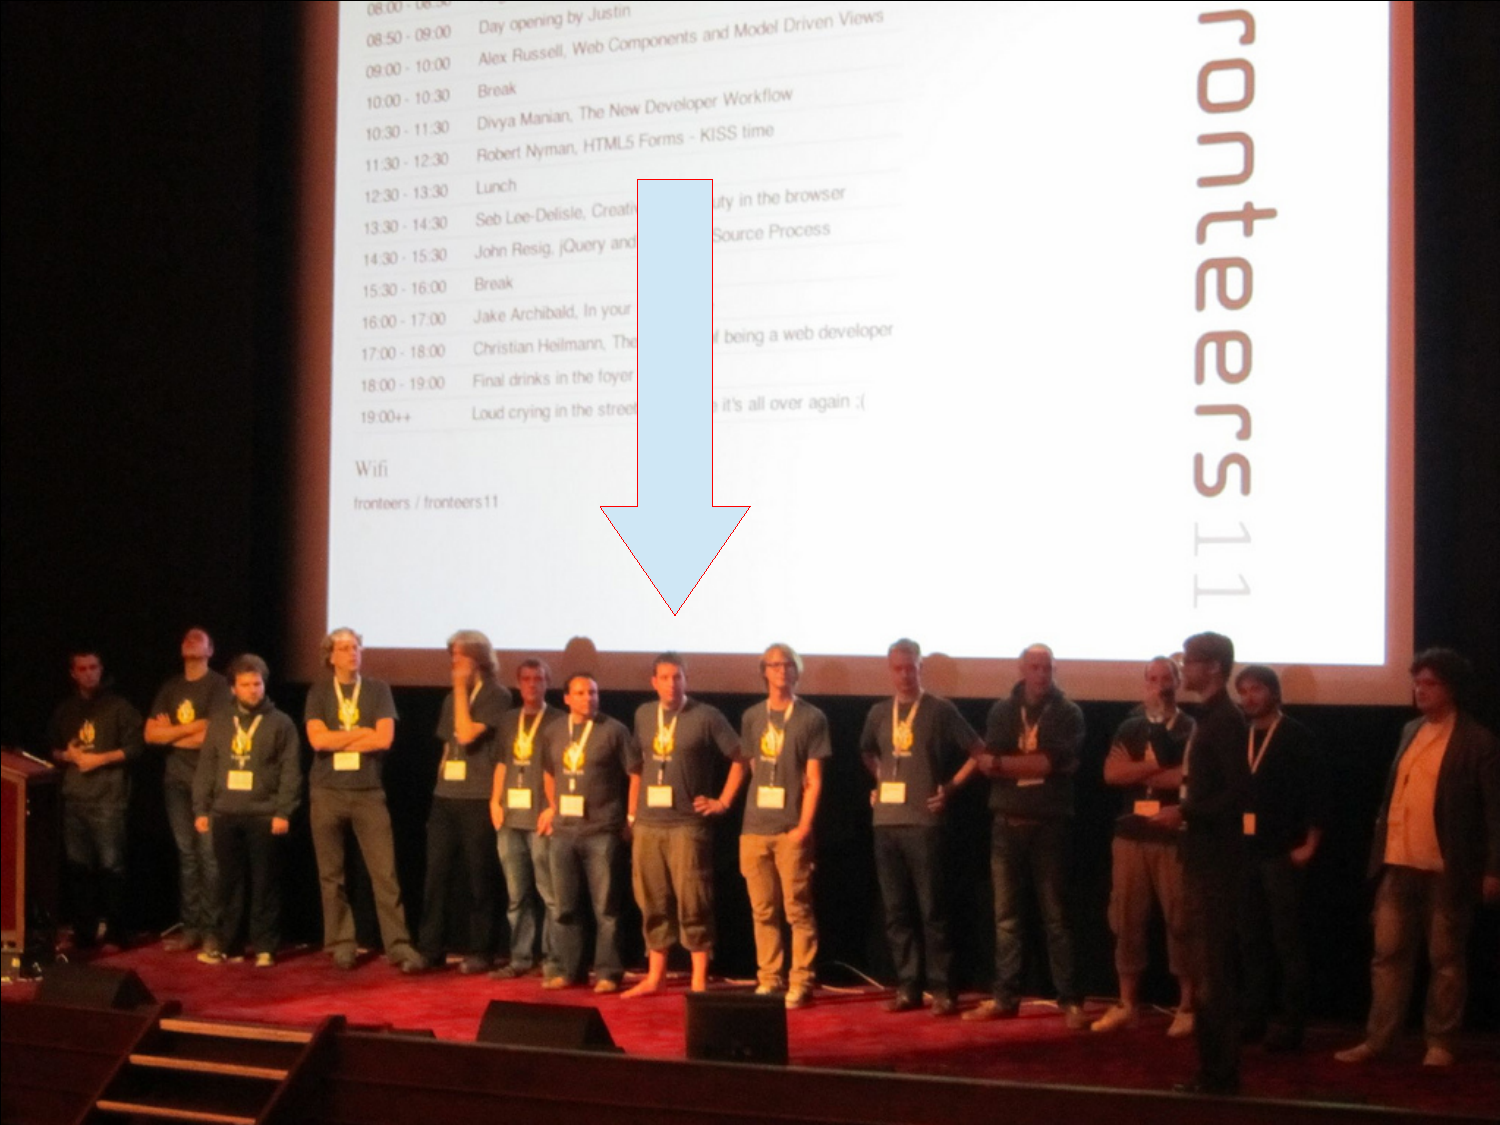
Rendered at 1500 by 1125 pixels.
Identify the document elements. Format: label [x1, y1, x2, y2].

picture [1, 1, 1500, 1125]
text_box [600, 179, 751, 616]
